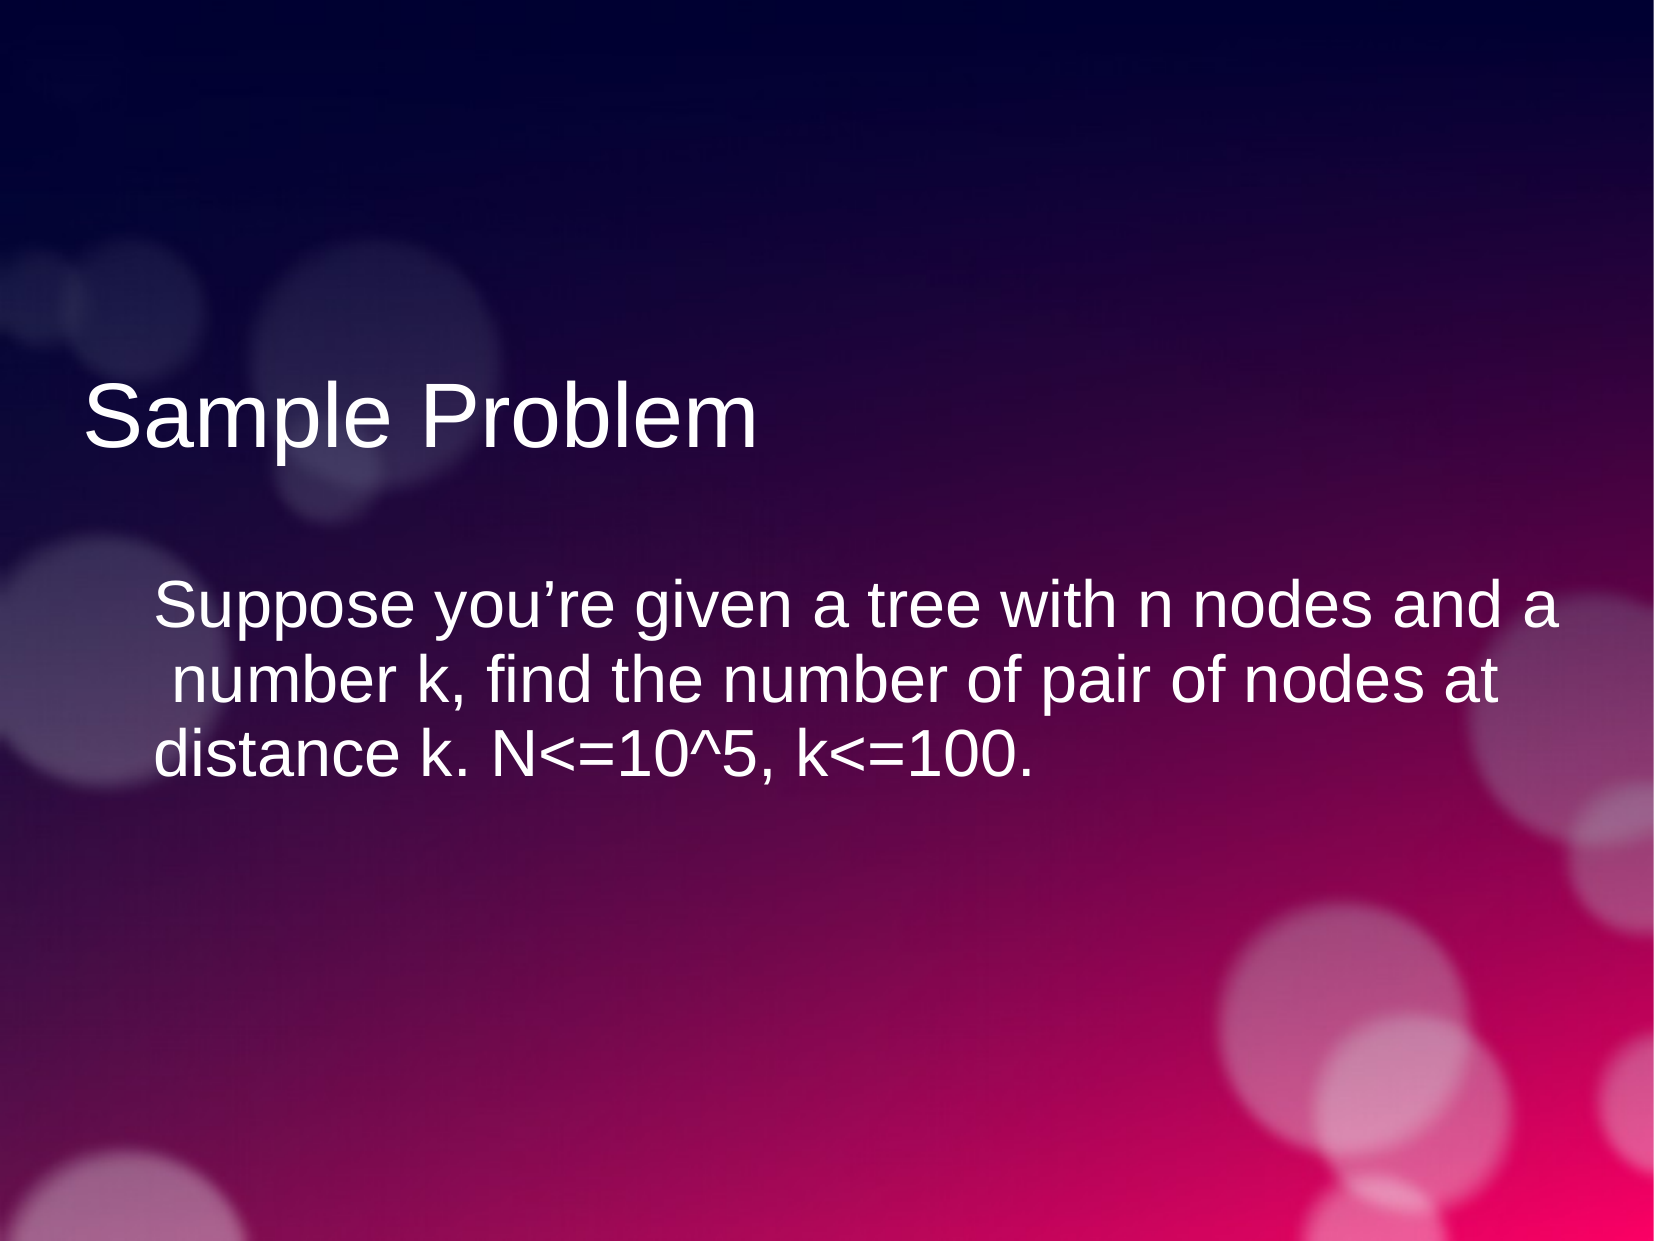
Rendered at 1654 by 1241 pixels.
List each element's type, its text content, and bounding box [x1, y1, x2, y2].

list Suppose you’re given a tree with n nodes and a number k, find the number of pair of nodes at distance k. N<=10^5, k<=100. [82, 566, 1571, 1010]
title Sample Problem [82, 312, 1571, 520]
picture [0, 0, 1654, 1241]
